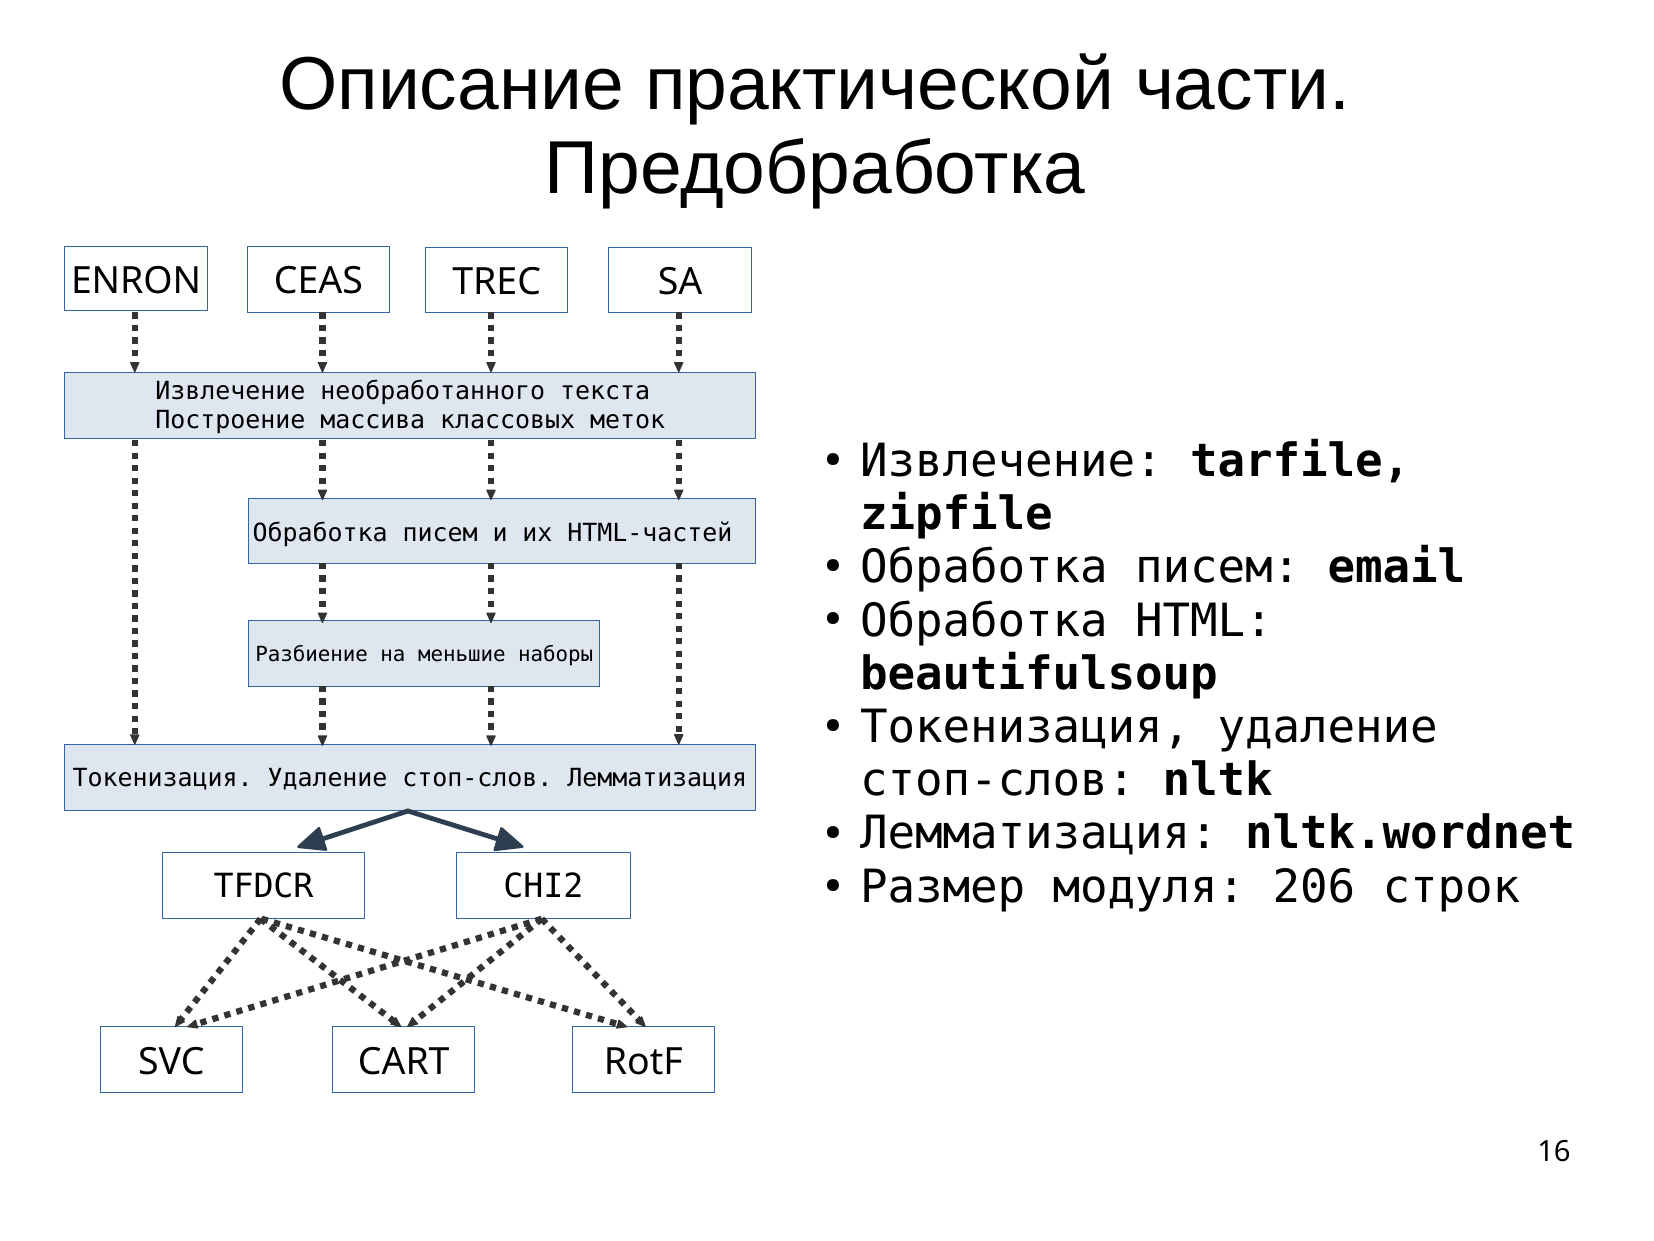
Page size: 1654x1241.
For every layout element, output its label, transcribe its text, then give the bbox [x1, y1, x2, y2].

text_box SA [608, 247, 752, 313]
text_box CEAS [247, 246, 390, 313]
text_box SVC [100, 1026, 243, 1093]
text_box Извлечение: tarfile, zipfile Обработка писем: email Обработка HTML: beautifulsoup Токенизация, удаление стоп-слов: nltk Лемматизация: nltk.wordnet Размер модуля: 206 строк [810, 426, 1606, 921]
text_box Разбиение на меньшие наборы [248, 620, 600, 687]
text_box Извлечение необработанного текста Построение массива классовых меток [64, 372, 756, 439]
text_box CHI2 [456, 852, 631, 919]
text_box ENRON [64, 246, 208, 311]
text_box Обработка писем и их HTML-частей [248, 498, 756, 564]
text_box Москва, 2020 г. [1286, 1140, 1654, 1193]
text_box TFDCR [162, 852, 365, 919]
text_box CART [332, 1026, 475, 1093]
text_box RotF [572, 1026, 715, 1093]
text_box Токенизация. Удаление стоп-слов. Лемматизация [64, 744, 756, 811]
title Описание практической части. Предобработка [47, 52, 1584, 199]
text_box TREC [425, 247, 568, 313]
